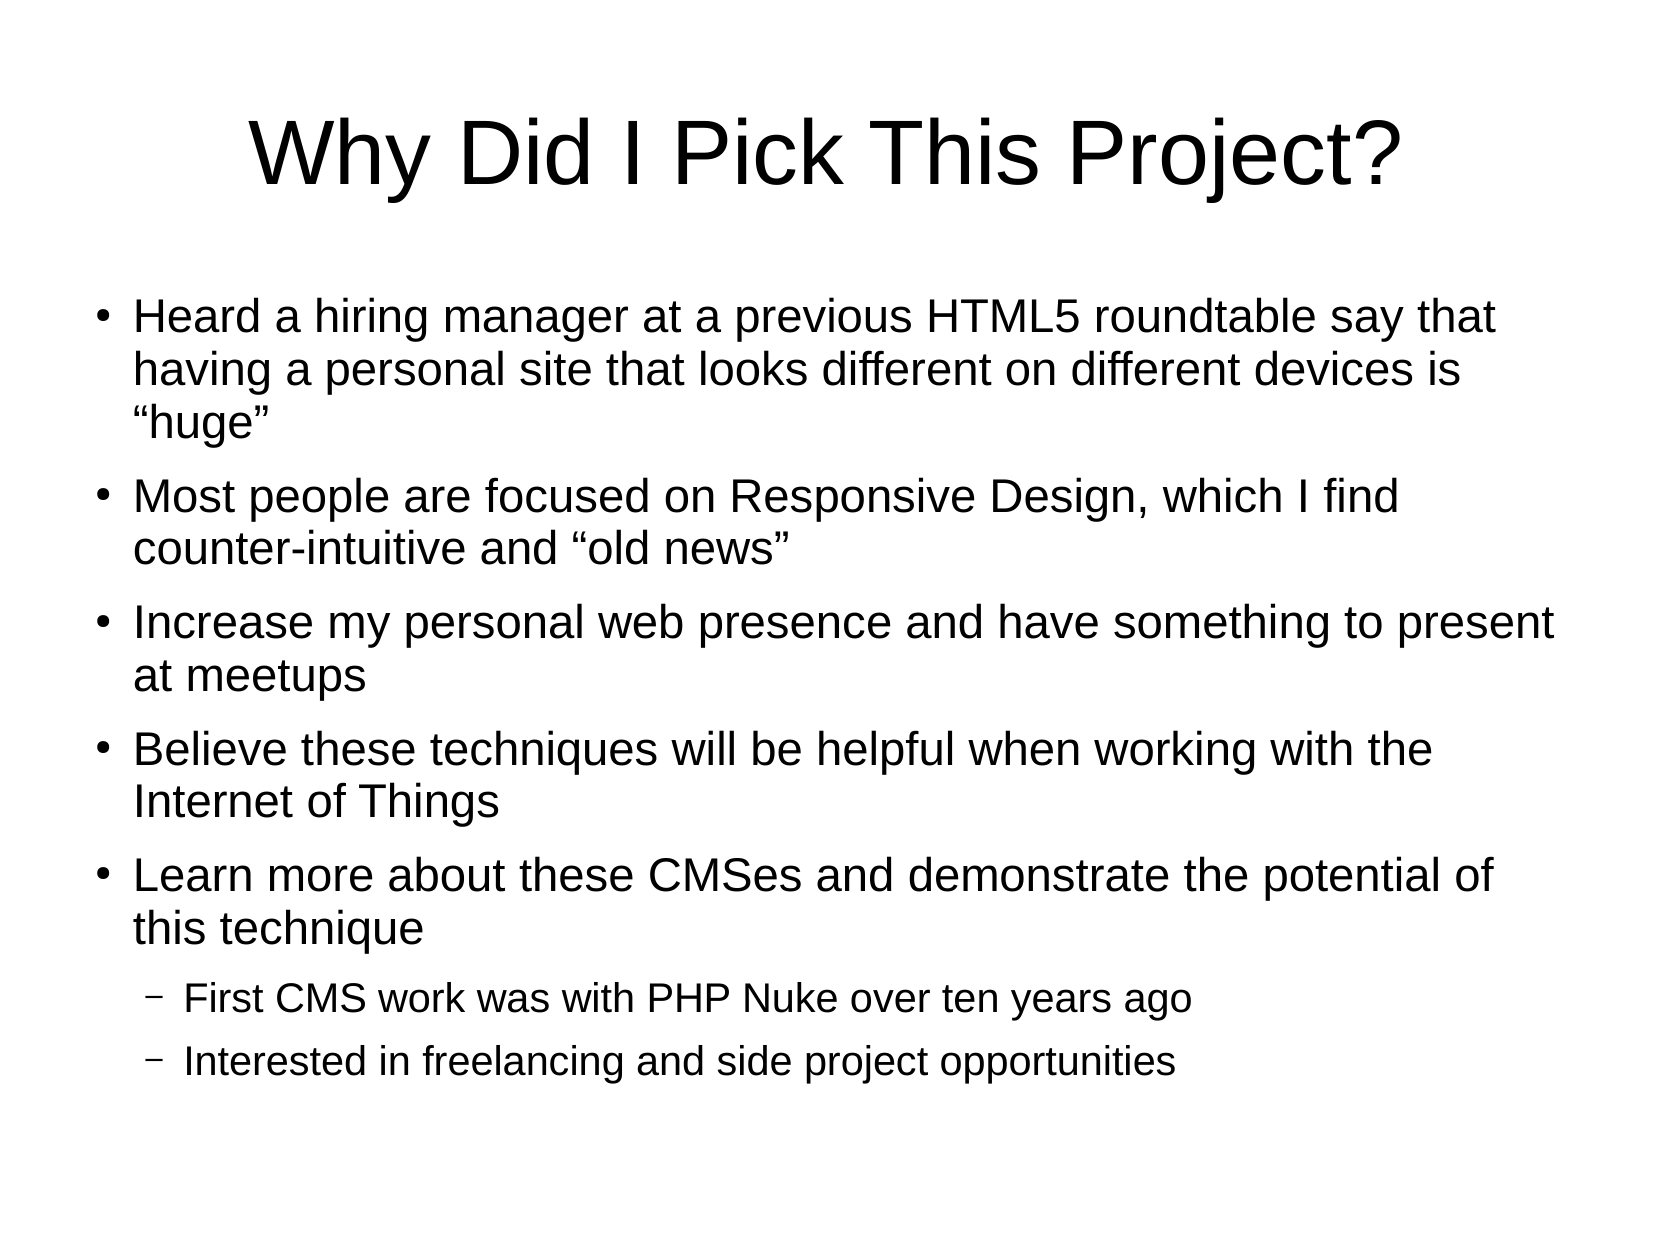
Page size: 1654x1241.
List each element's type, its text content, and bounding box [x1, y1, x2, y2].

list Heard a hiring manager at a previous HTML5 roundtable say that having a personal site that looks different on different devices is “huge” Most people are focused on Responsive Design, which I find counter-intuitive and “old news” Increase my personal web presence and have something to present at meetups Believe these techniques will be helpful when working with the Internet of Things Learn more about these CMSes and demonstrate the potential of this technique First CMS work was with PHP Nuke over ten years ago Interested in freelancing and side project opportunities [82, 290, 1571, 1096]
title Why Did I Pick This Project? [82, 49, 1571, 257]
